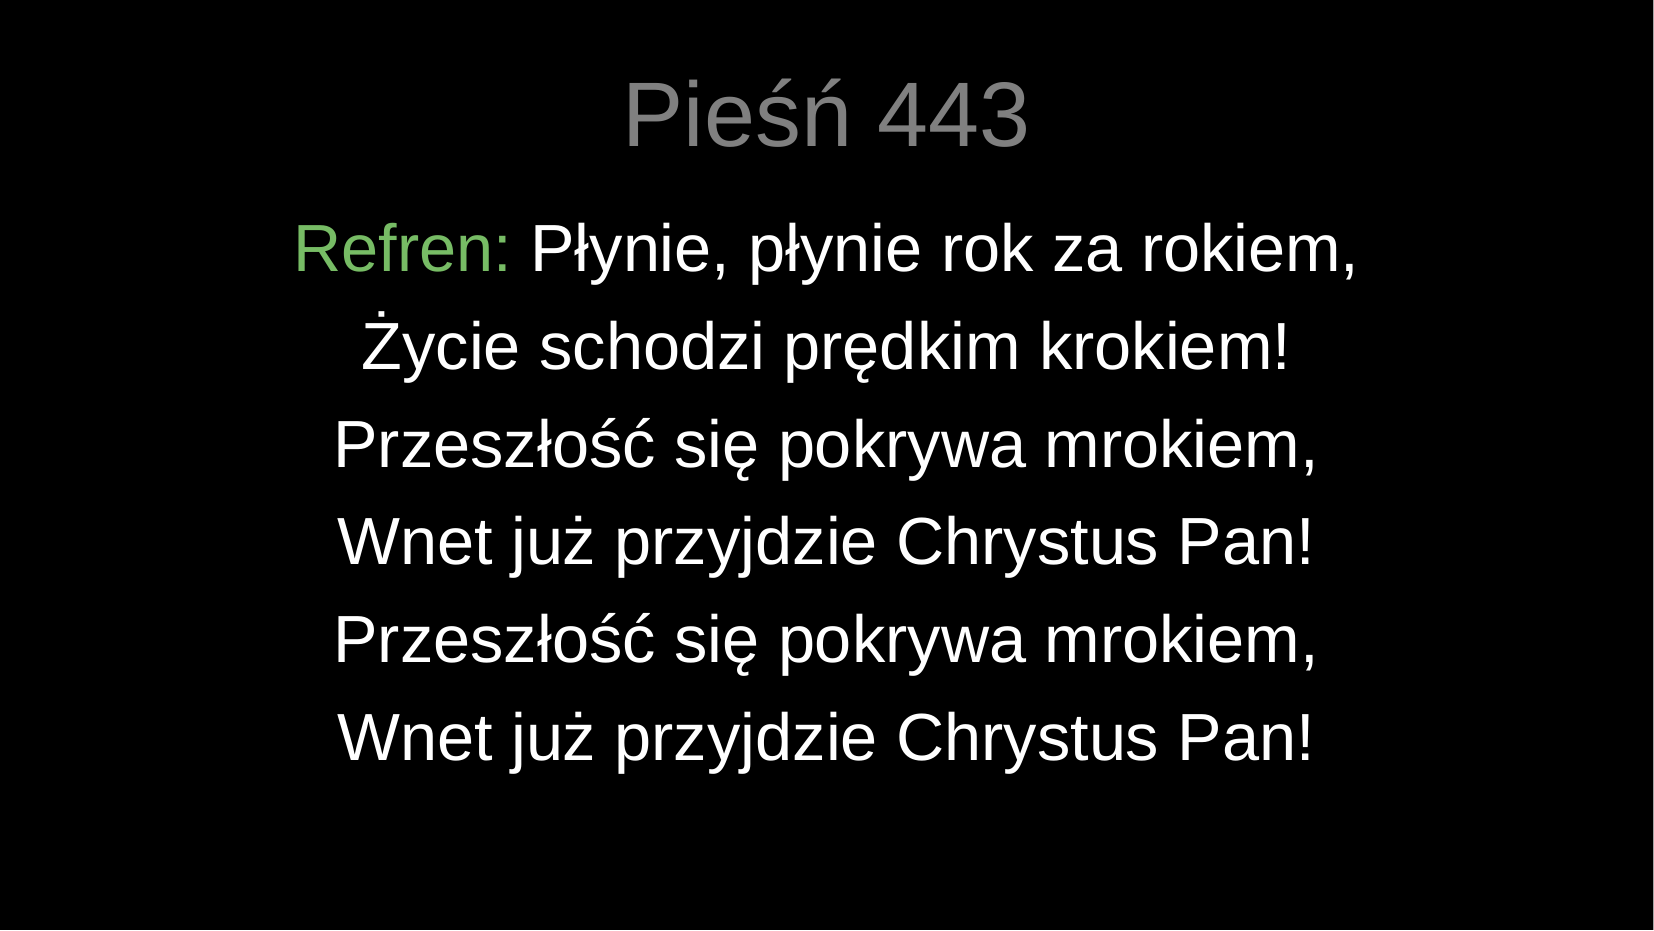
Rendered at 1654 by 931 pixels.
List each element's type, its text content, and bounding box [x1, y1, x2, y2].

title Pieśń 443 [82, 37, 1571, 193]
subtitle Refren: Płynie, płynie rok za rokiem, Życie schodzi prędkim krokiem! Przeszłość się pokrywa mrokiem, Wnet już przyjdzie Chrystus Pan! Przeszłość się pokrywa mrokiem, Wnet już przyjdzie Chrystus Pan! [82, 199, 1571, 775]
